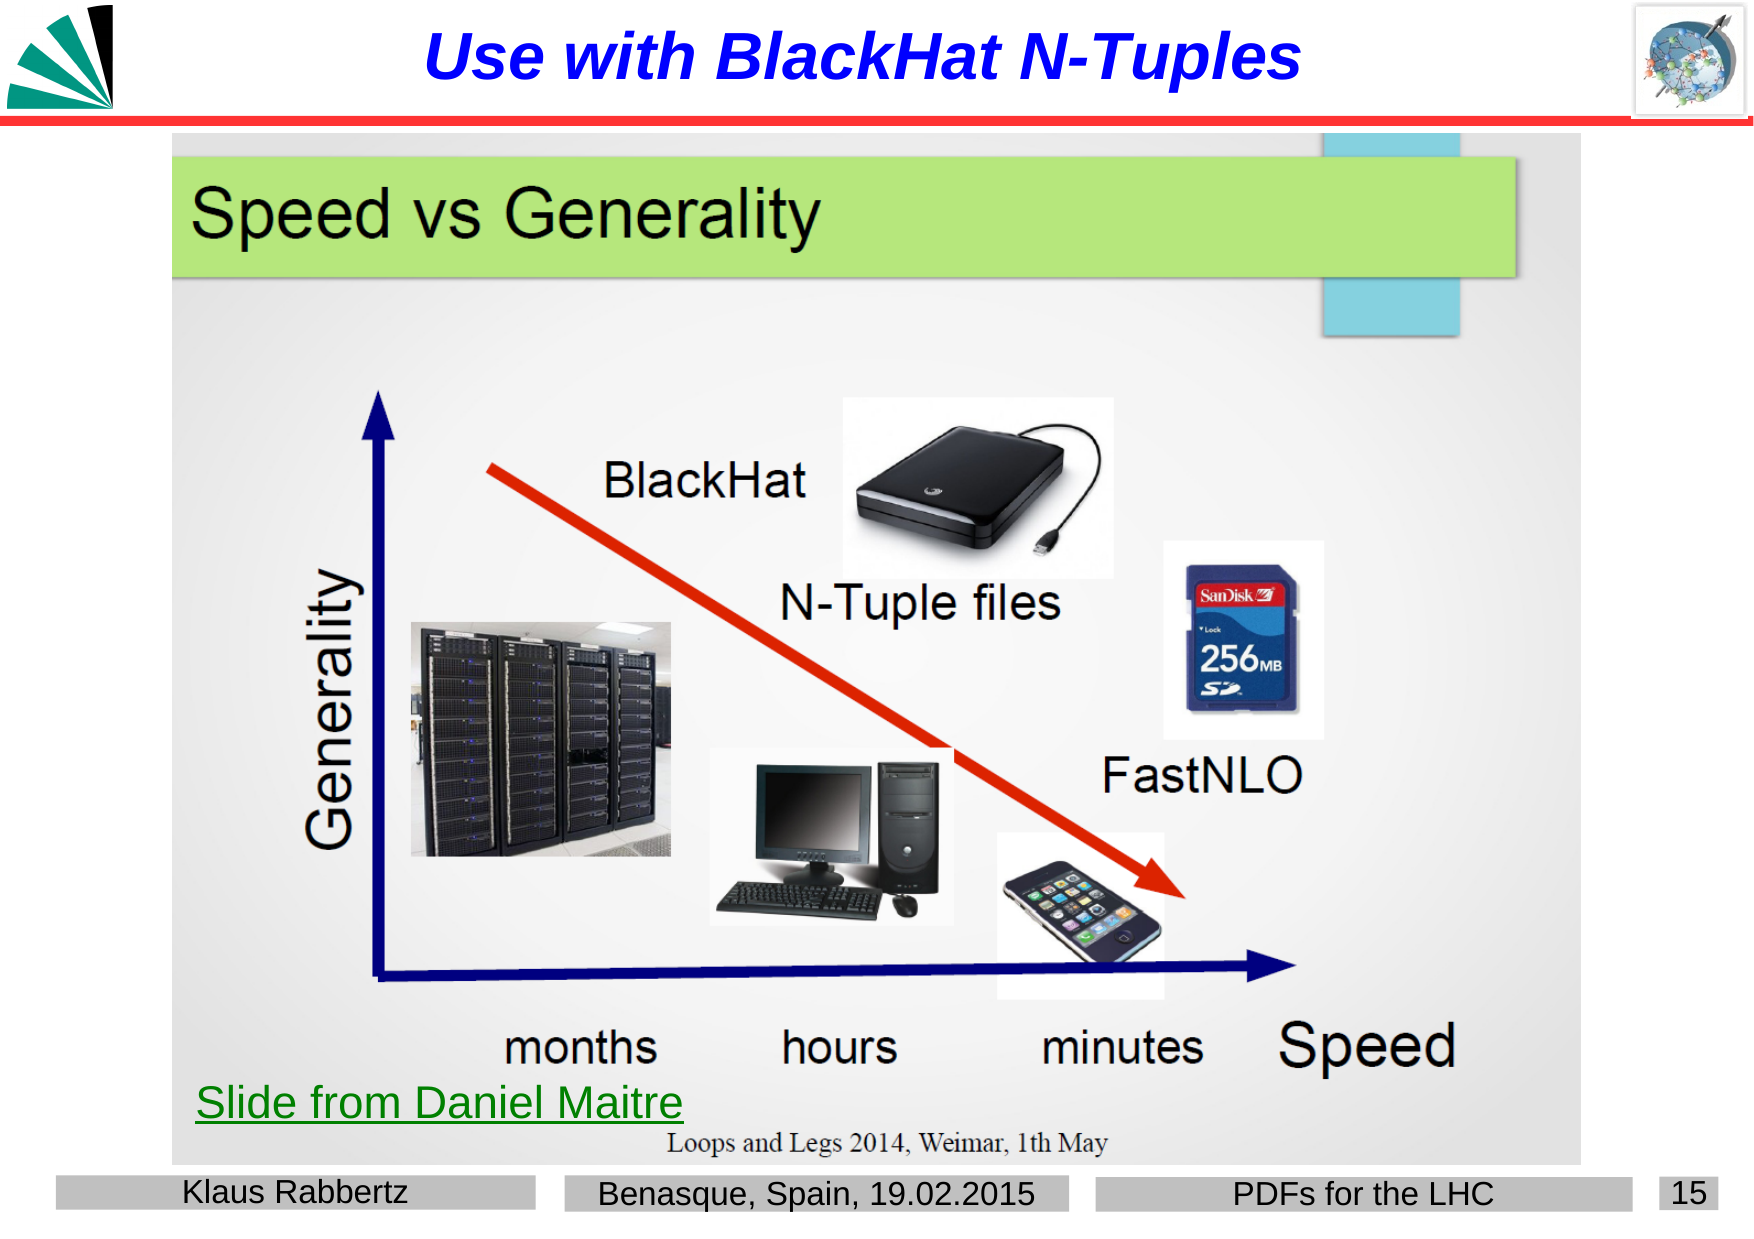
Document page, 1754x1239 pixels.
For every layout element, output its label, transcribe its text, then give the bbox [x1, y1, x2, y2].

picture [172, 133, 1581, 1165]
title Use with BlackHat N-Tuples [123, 0, 1606, 114]
picture [1631, 2, 1748, 119]
text_box Slide from Daniel Maitre [183, 1071, 697, 1135]
picture [7, 5, 113, 110]
